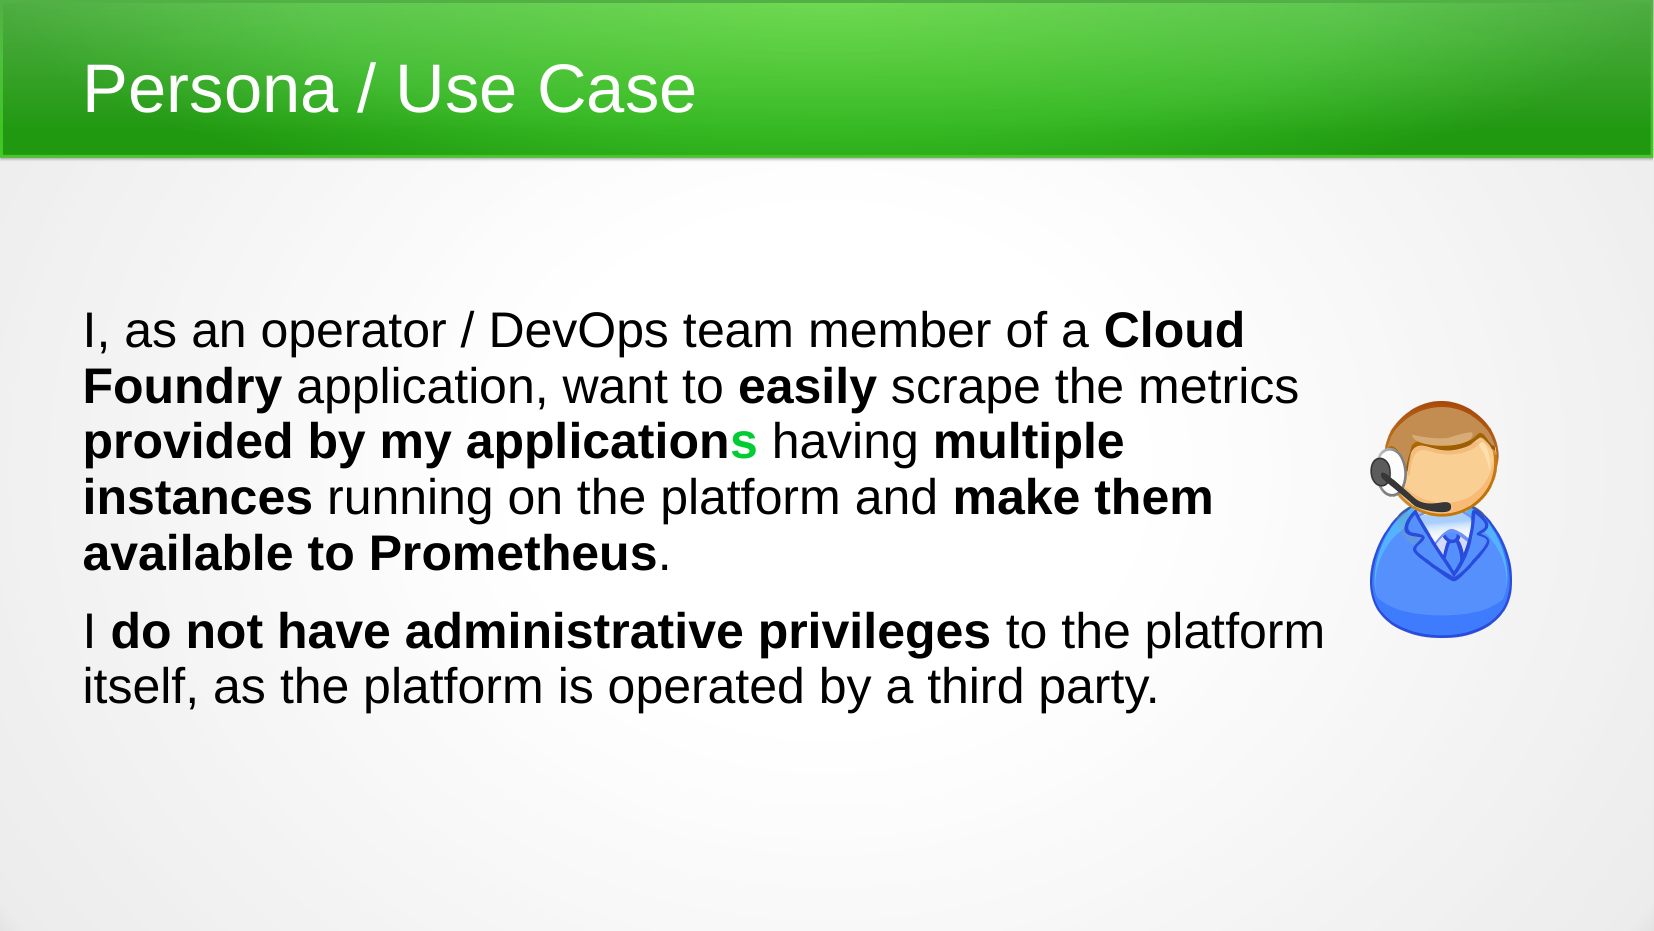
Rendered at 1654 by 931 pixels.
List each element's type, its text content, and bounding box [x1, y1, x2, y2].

picture [1370, 401, 1512, 638]
list I, as an operator / DevOps team member of a Cloud Foundry application, want to easily scrape the metrics provided by my applications having multiple instances running on the platform and make them available to Prometheus. I do not have administrative privileges to the platform itself, as the platform is operated by a third party. [82, 224, 1335, 764]
title Persona / Use Case [82, 35, 1571, 142]
